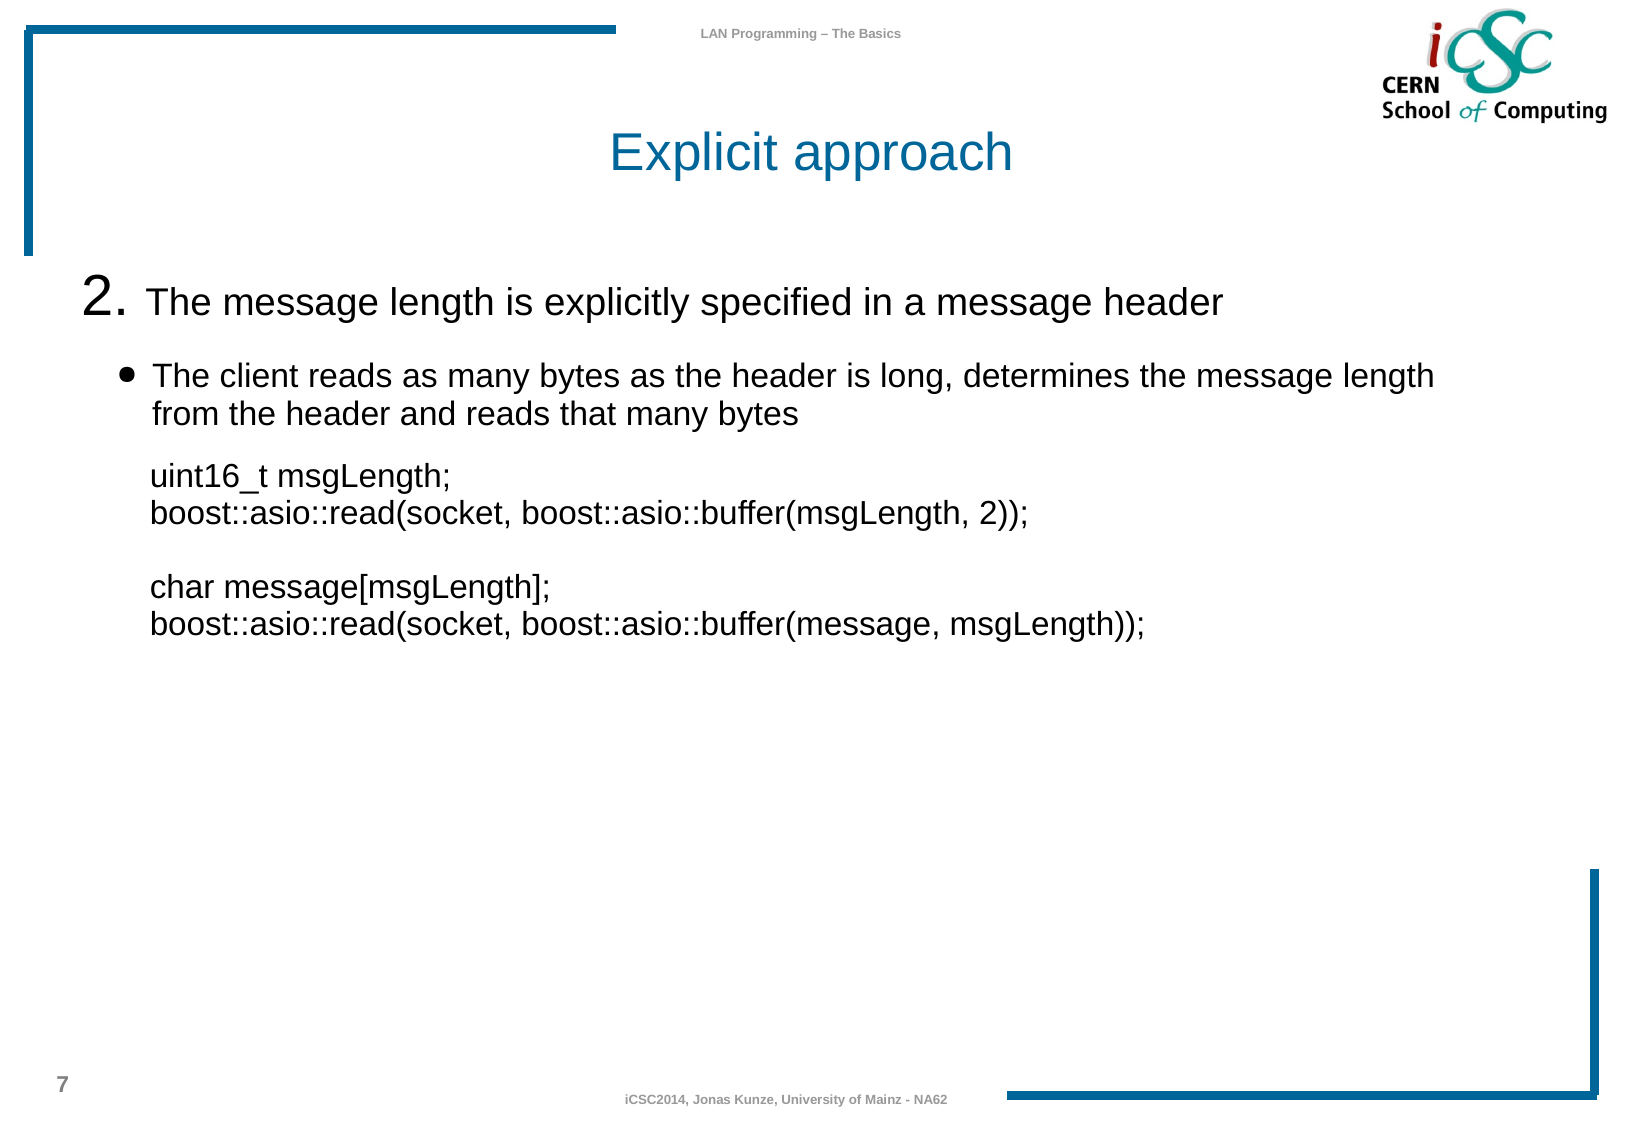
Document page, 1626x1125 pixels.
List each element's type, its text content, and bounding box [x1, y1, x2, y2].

picture [1381, 8, 1608, 125]
text_box uint16_t msgLength; boost::asio::read(socket, boost::asio::buffer(msgLength, 2)); char message[msgLength]; boost::asio::read(socket, boost::asio::buffer(message, msgLength)); [135, 450, 1531, 713]
list 2. The message length is explicitly specified in a message header The client reads as many bytes as the header is long, determines the message length from the header and reads that many bytes [81, 263, 1512, 1051]
title Explicit approach [81, 44, 1544, 233]
